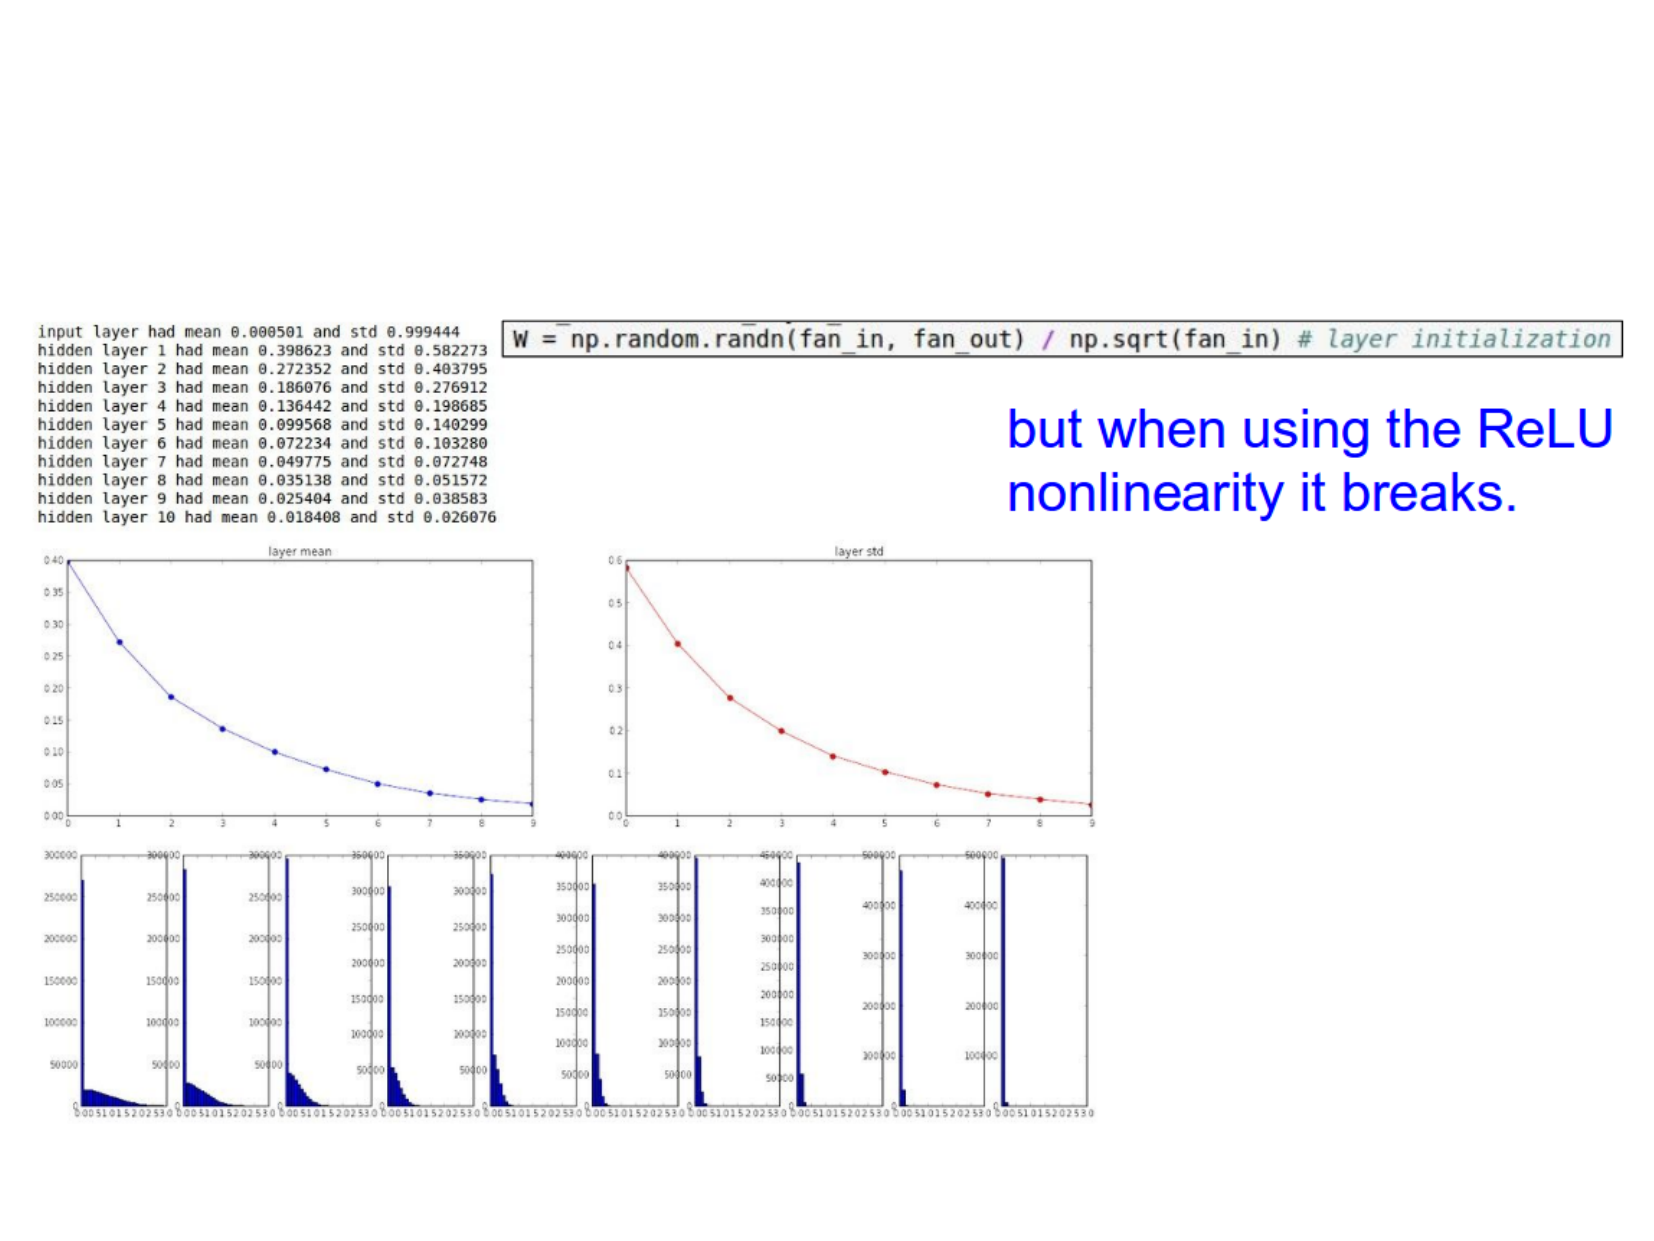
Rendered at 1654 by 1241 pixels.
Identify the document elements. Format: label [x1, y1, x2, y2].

picture [23, 318, 1632, 1131]
